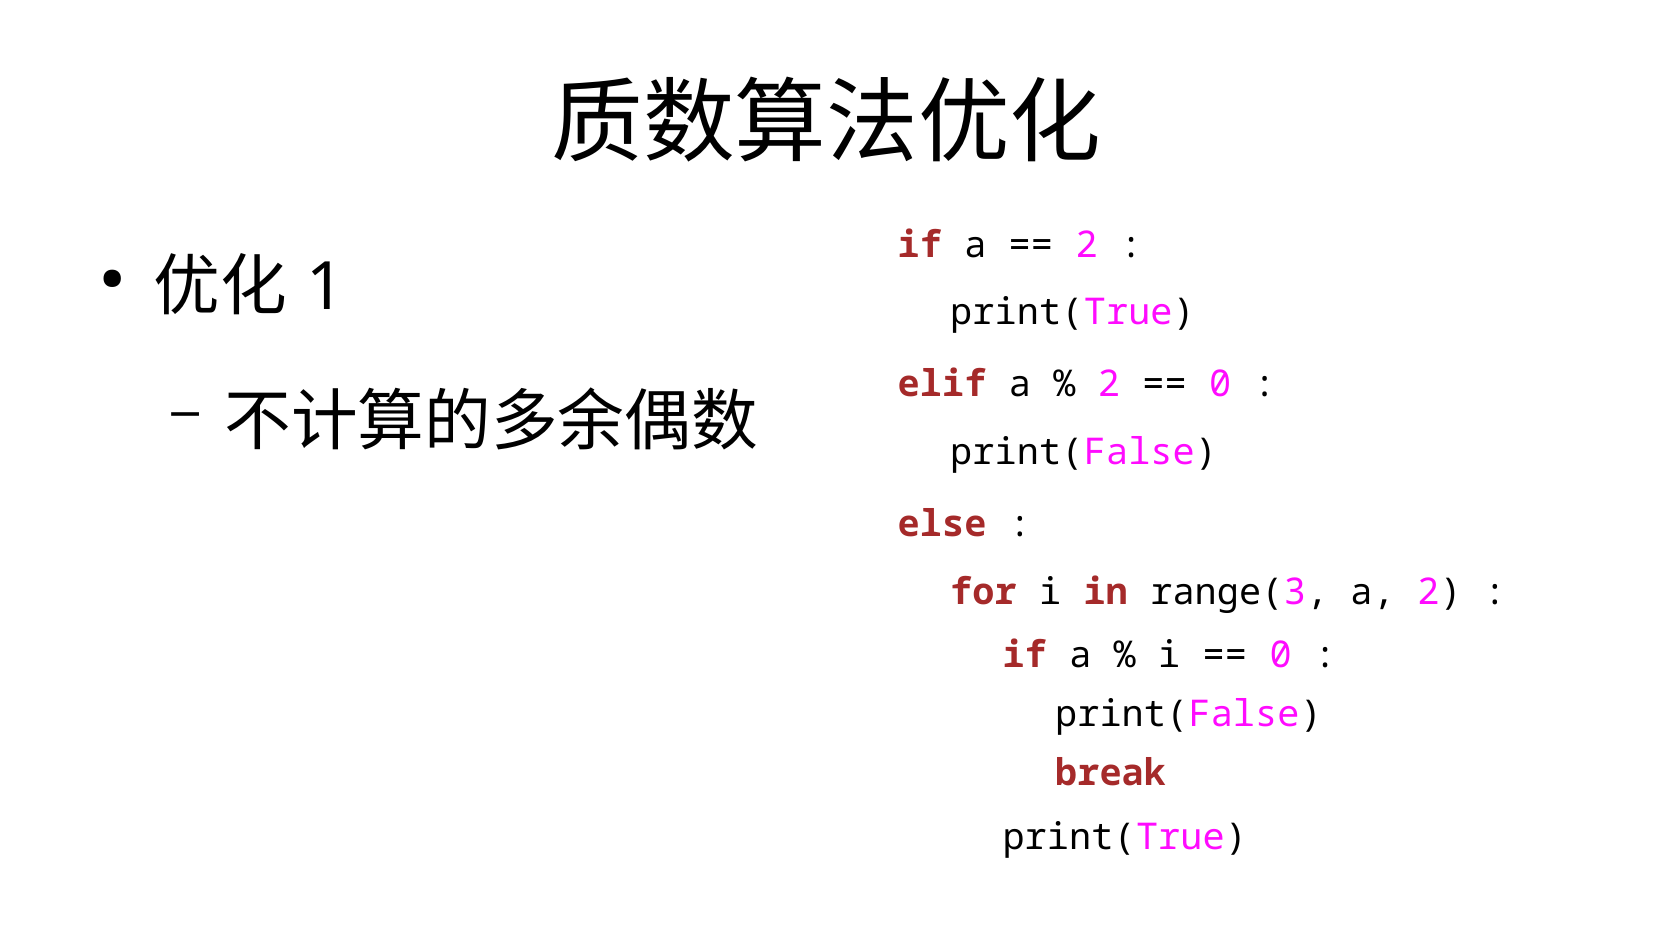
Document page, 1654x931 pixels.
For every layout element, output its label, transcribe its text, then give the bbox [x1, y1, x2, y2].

list if a == 2 : print(True) elif a % 2 == 0 : print(False) else : for i in range(3, a, 2) : if a % i == 0 : print(False) break print(True) [845, 217, 1572, 863]
list 优化1 不计算的多余偶数 [82, 217, 809, 757]
title 质数算法优化 [82, 37, 1571, 193]
